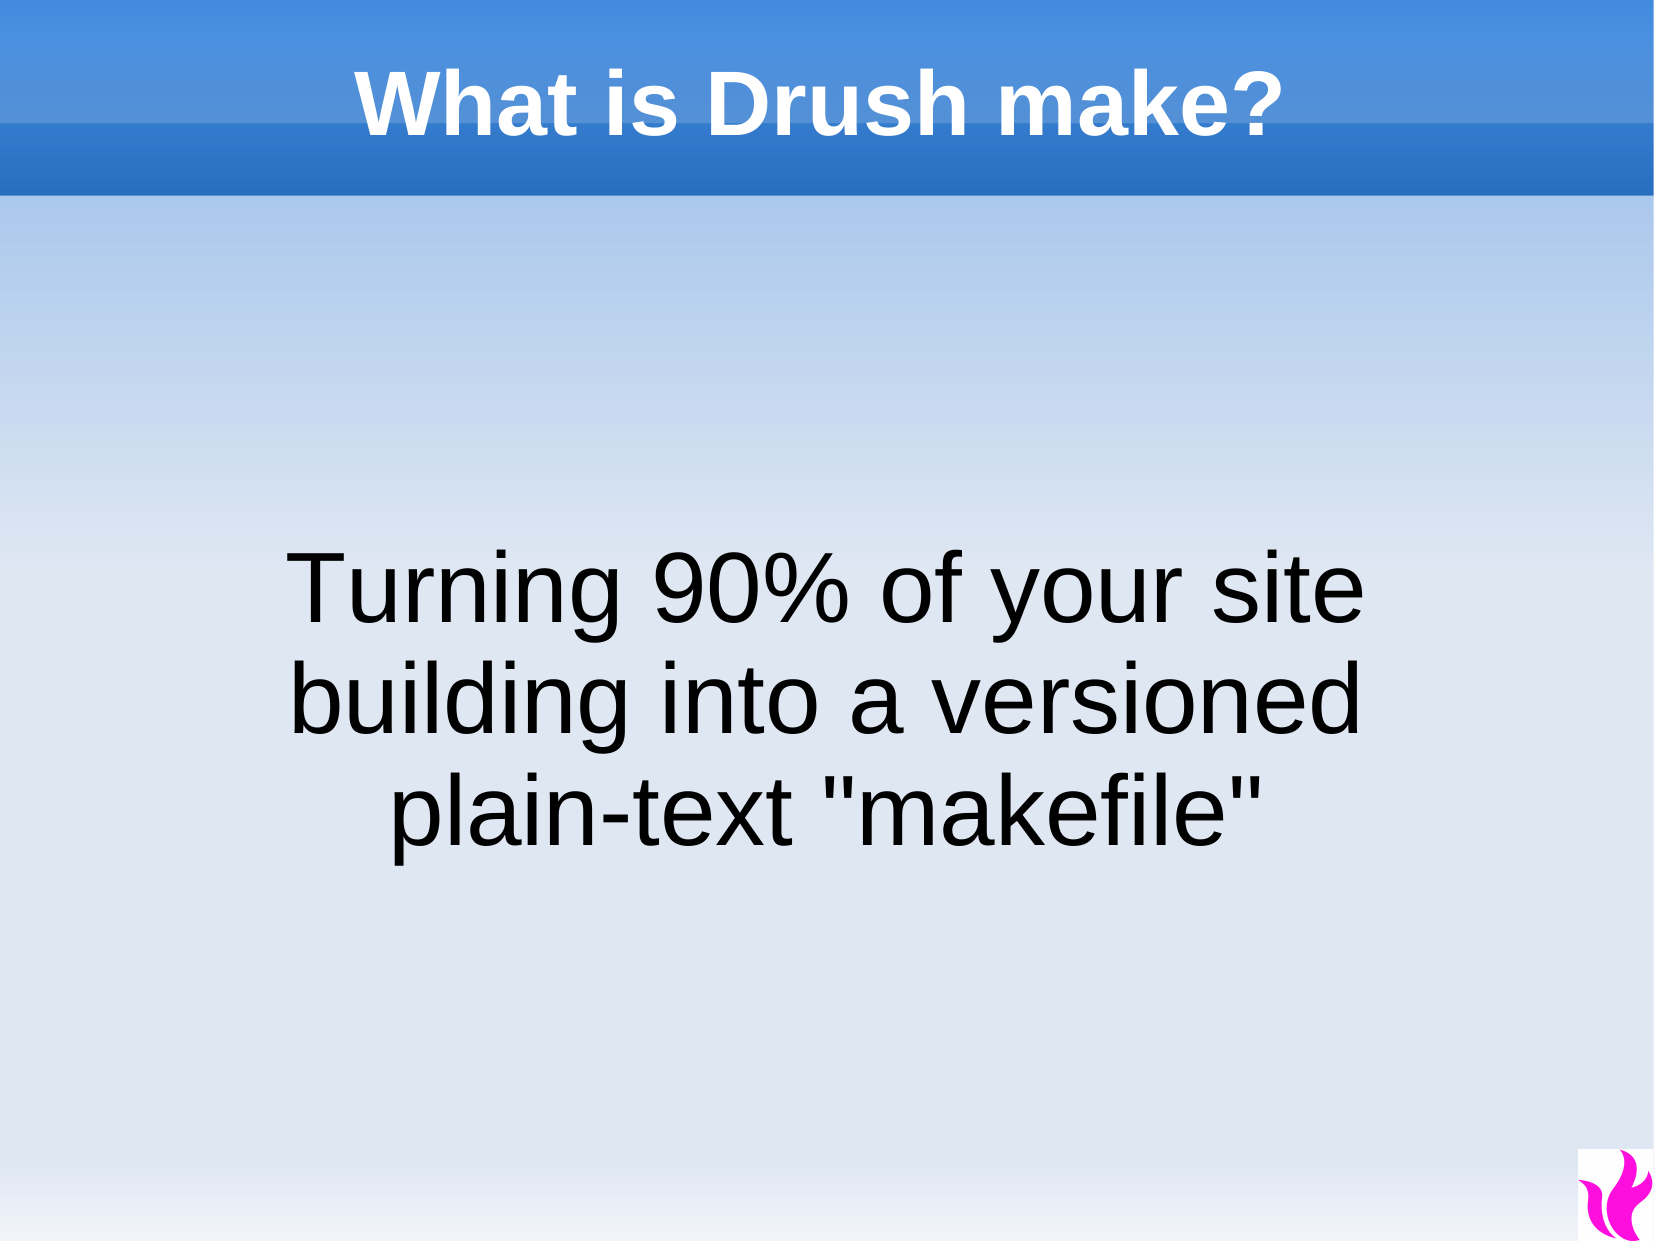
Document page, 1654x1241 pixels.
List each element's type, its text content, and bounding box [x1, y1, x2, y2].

subtitle Turning 90% of your site building into a versioned plain-text "makefile" [82, 297, 1571, 1102]
title What is Drush make? [76, 7, 1565, 200]
picture [0, 0, 1654, 1241]
